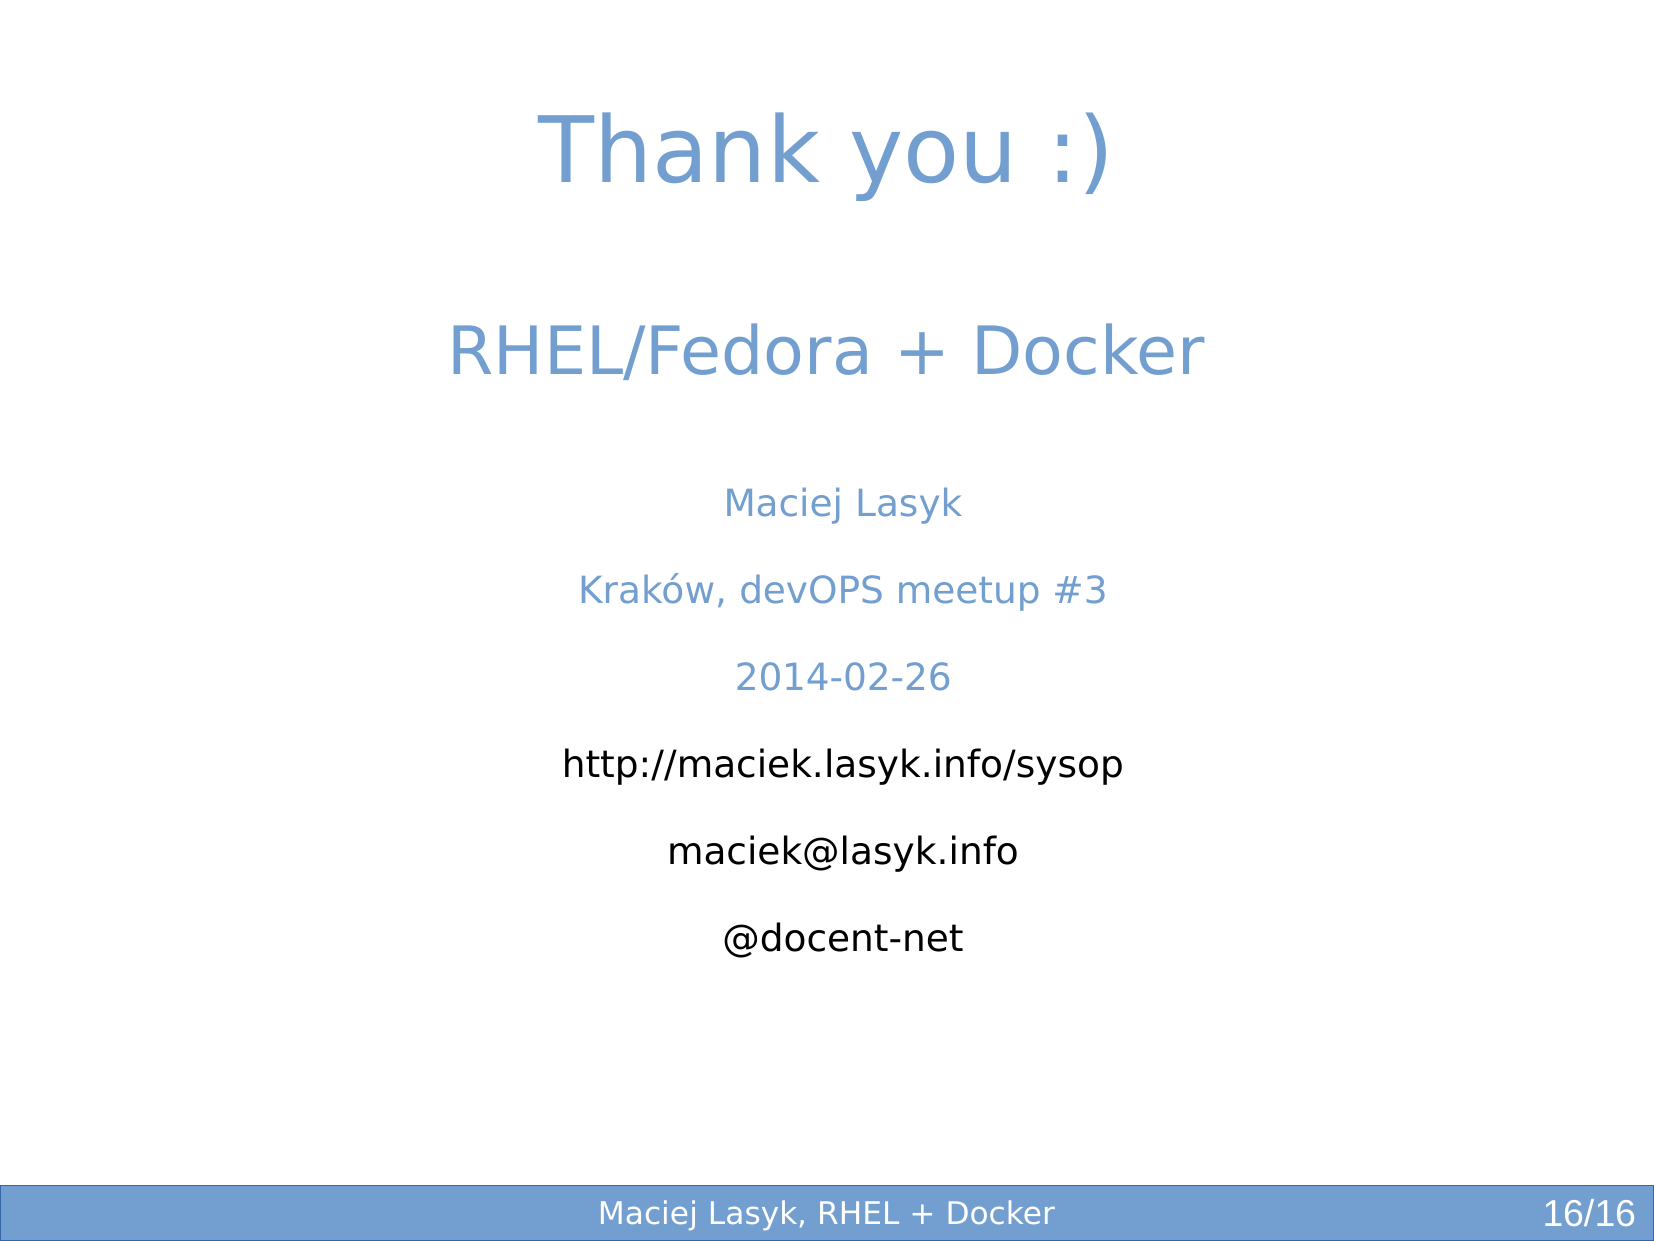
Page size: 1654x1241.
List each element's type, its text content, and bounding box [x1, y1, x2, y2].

text_box [0, 1185, 1527, 1241]
text_box Thank you :) [523, 90, 1130, 212]
text_box RHEL/Fedora + Docker [432, 305, 1221, 399]
text_box 16/16 [1527, 1185, 1651, 1241]
text_box Maciej Lasyk, RHEL + Docker [583, 1188, 1071, 1240]
text_box Maciej Lasyk Kraków, devOPS meetup #3 2014-02-26 http://maciek.lasyk.info/sysop maciek@lasyk.info @docent-net [547, 474, 1140, 968]
